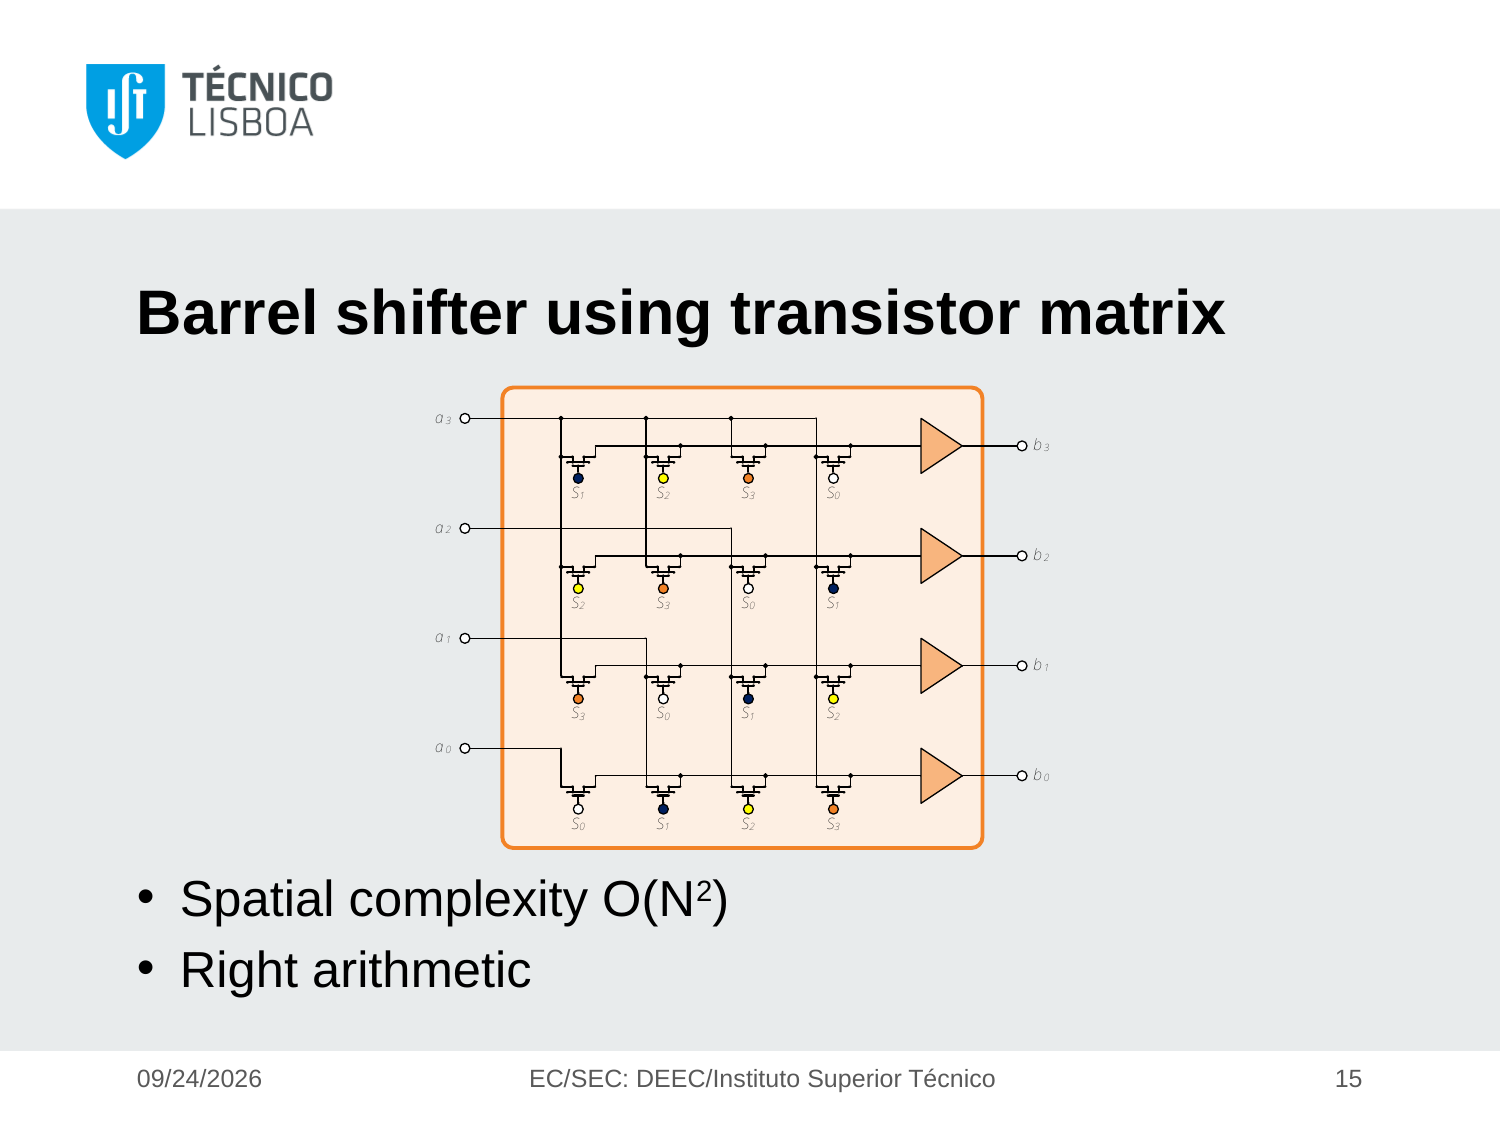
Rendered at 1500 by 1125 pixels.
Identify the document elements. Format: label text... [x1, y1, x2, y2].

slide_number 11/24/2020 [121, 1052, 425, 1103]
picture [0, 0, 1500, 1125]
list Spatial complexity O(N2) Right arithmetic [121, 858, 1378, 1005]
slide_number <number> [1077, 1052, 1378, 1103]
title Barrel shifter using transistor matrix [121, 237, 1378, 381]
footer EC/SEC: DEEC/Instituto Superior Técnico [512, 1052, 1021, 1103]
